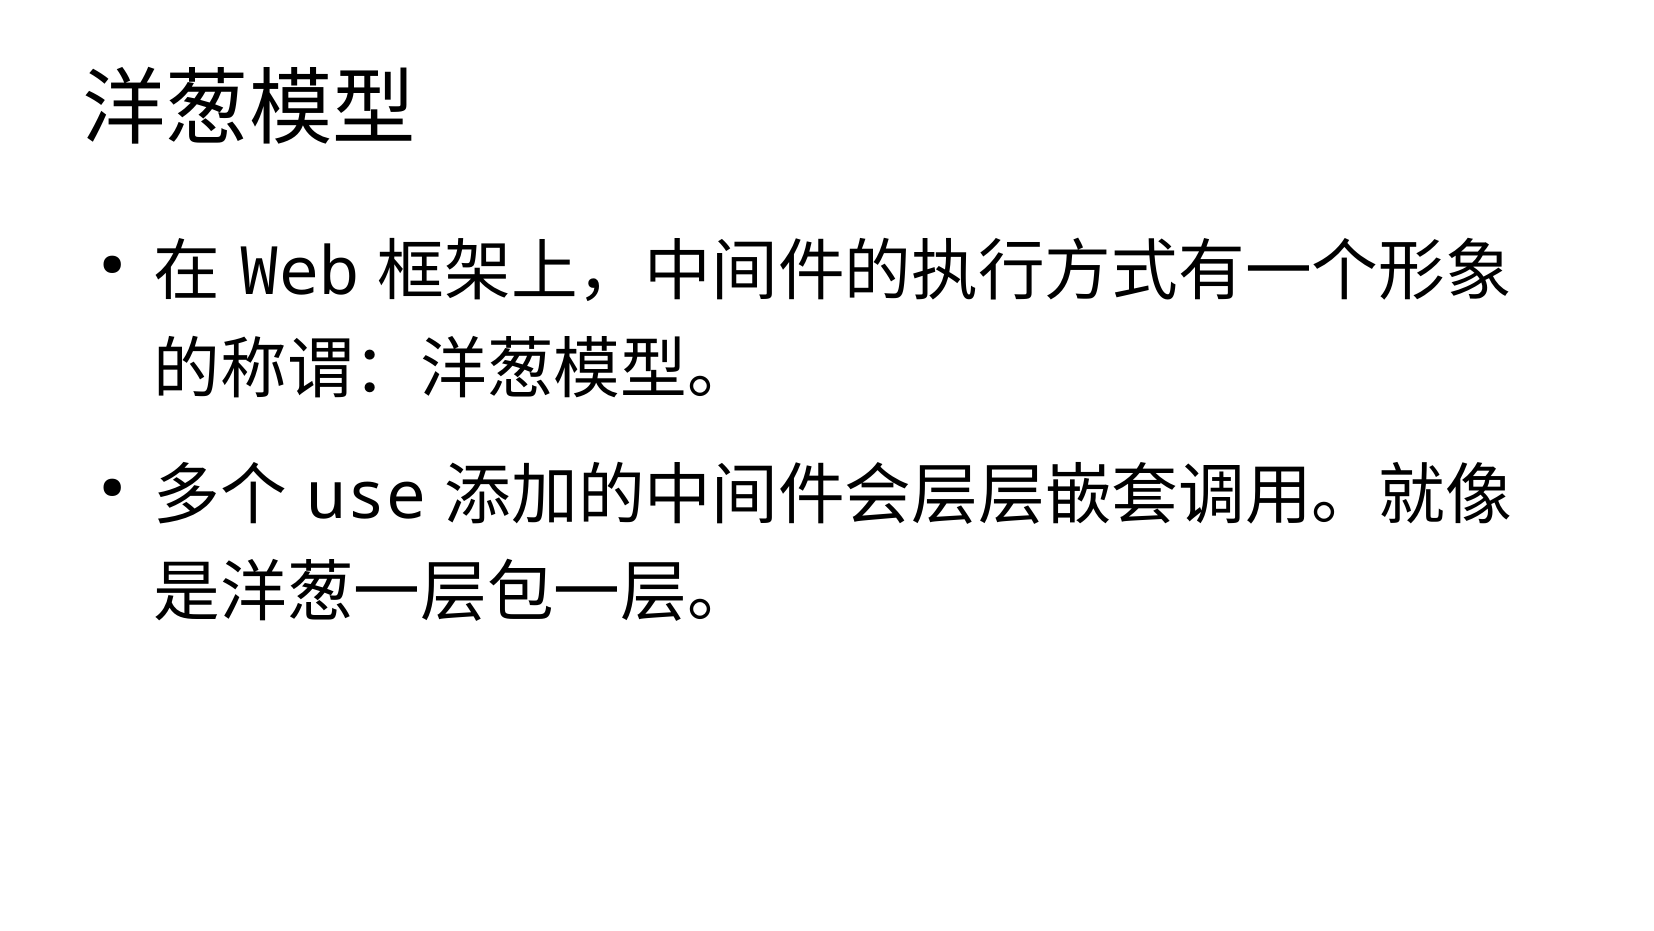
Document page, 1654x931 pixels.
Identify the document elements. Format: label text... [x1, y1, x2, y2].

title 洋葱模型 [82, 37, 1571, 166]
list 在Web框架上，中间件的执行方式有一个形象的称谓：洋葱模型。 多个use添加的中间件会层层嵌套调用。就像是洋葱一层包一层。 [82, 217, 1571, 875]
